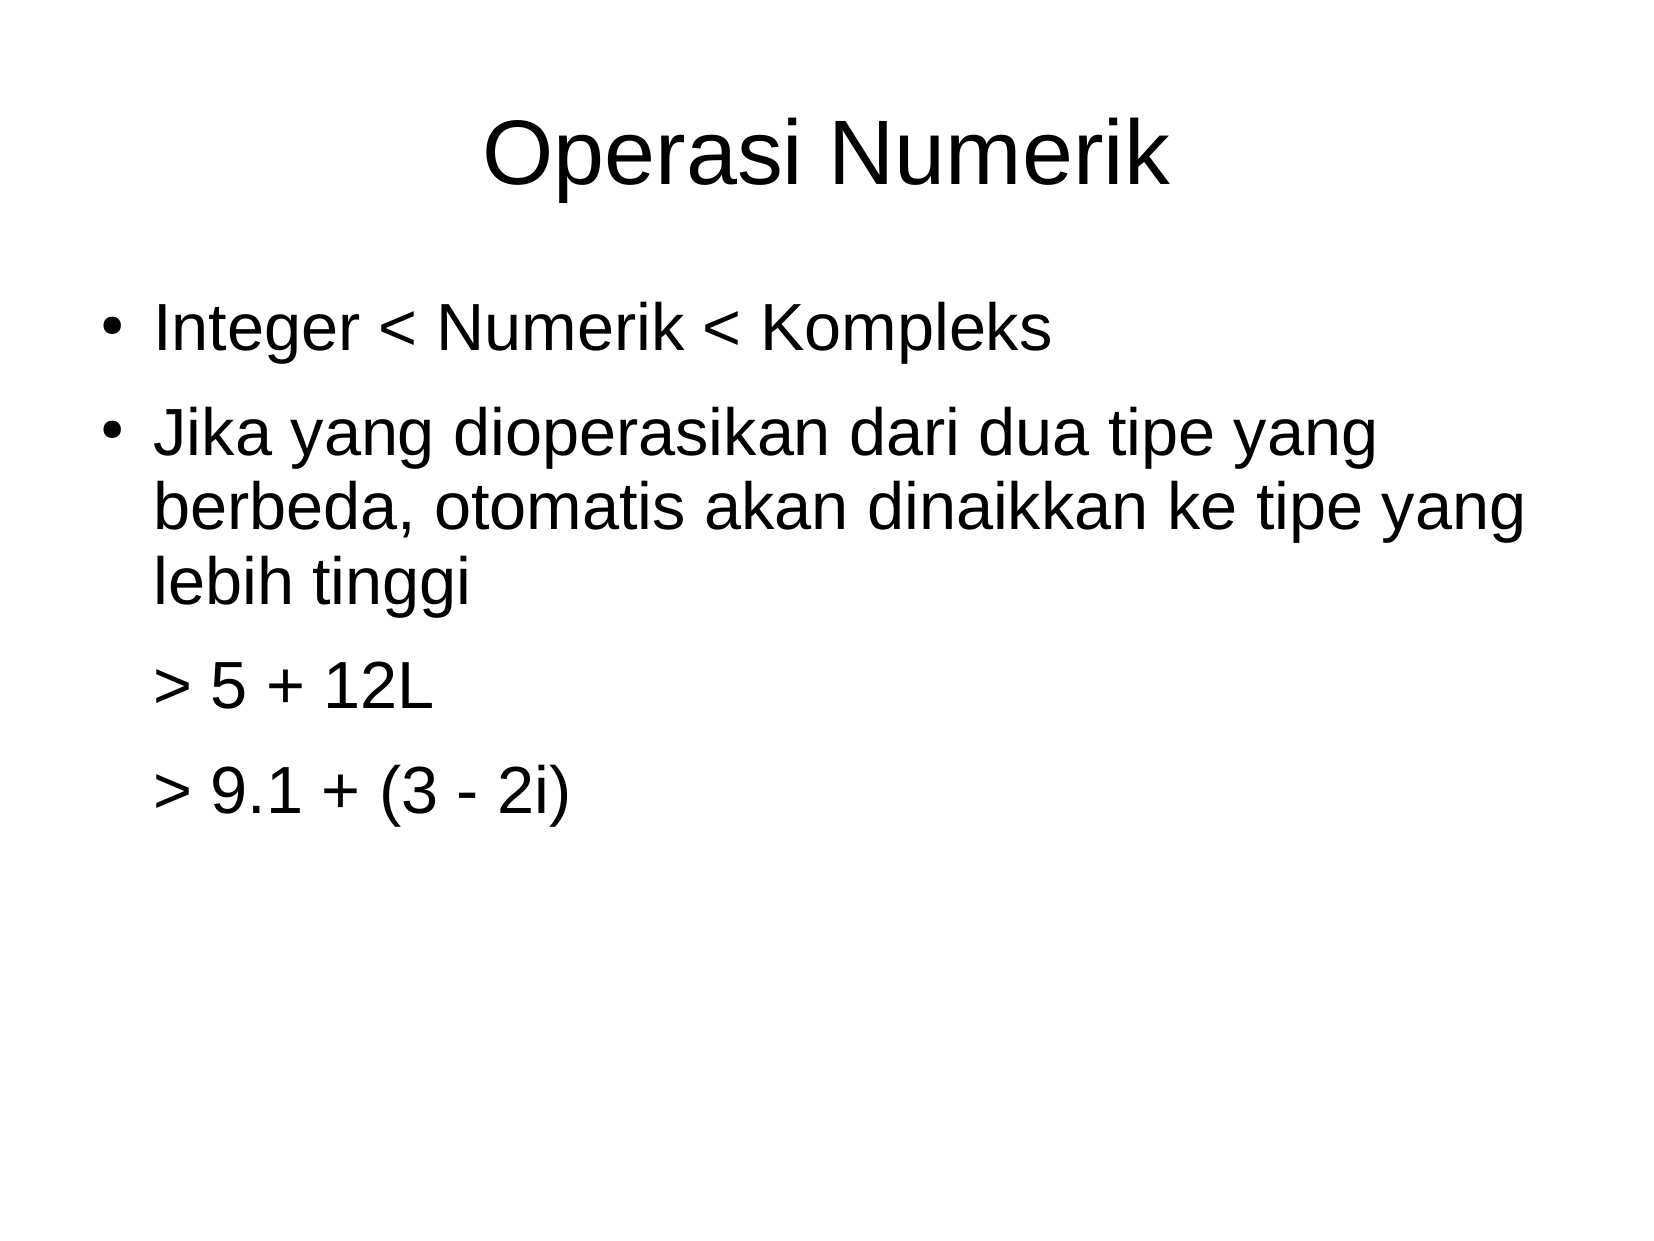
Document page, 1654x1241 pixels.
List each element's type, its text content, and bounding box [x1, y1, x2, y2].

list Integer < Numerik < Kompleks Jika yang dioperasikan dari dua tipe yang berbeda, otomatis akan dinaikkan ke tipe yang lebih tinggi > 5 + 12L > 9.1 + (3 - 2i) [82, 290, 1571, 1010]
title Operasi Numerik [82, 49, 1571, 257]
